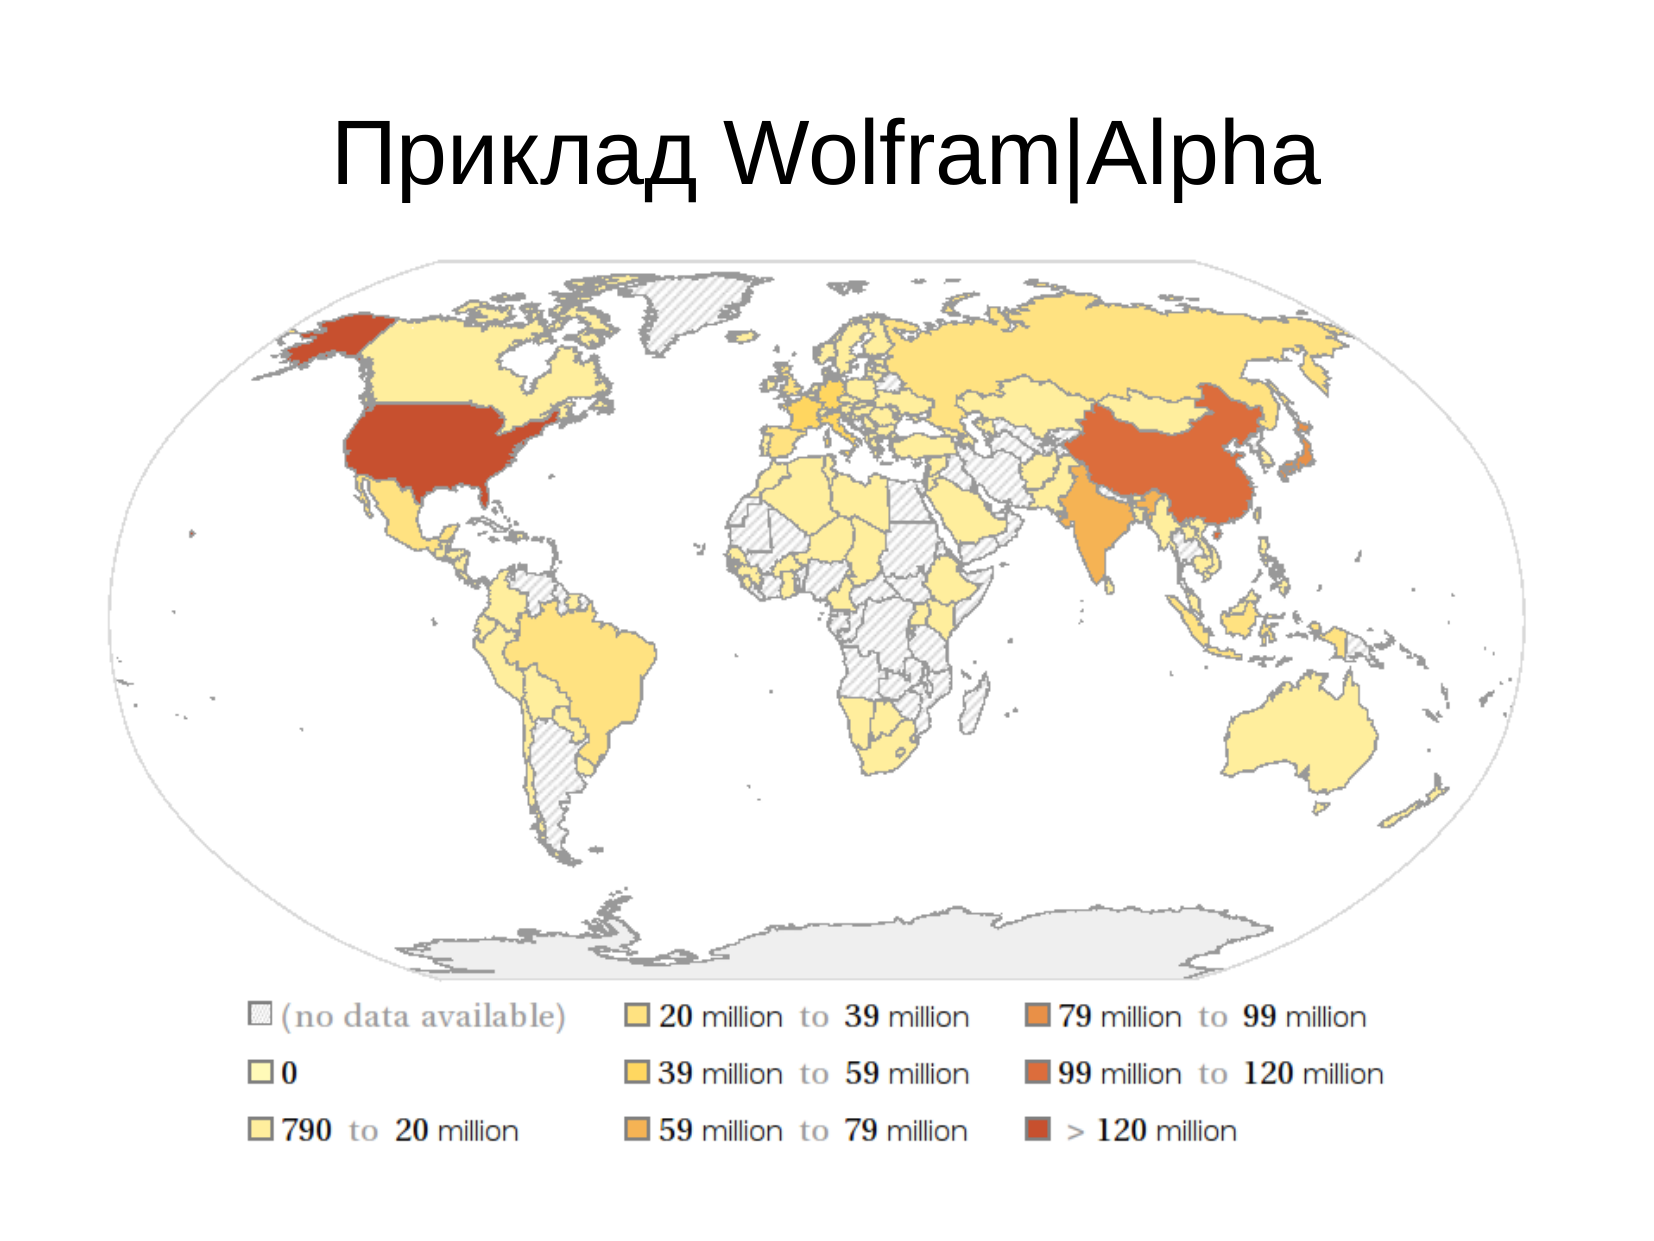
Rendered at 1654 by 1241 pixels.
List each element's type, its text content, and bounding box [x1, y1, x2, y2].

picture [60, 248, 1602, 1156]
title Приклад Wolfram|Alpha [82, 49, 1571, 248]
